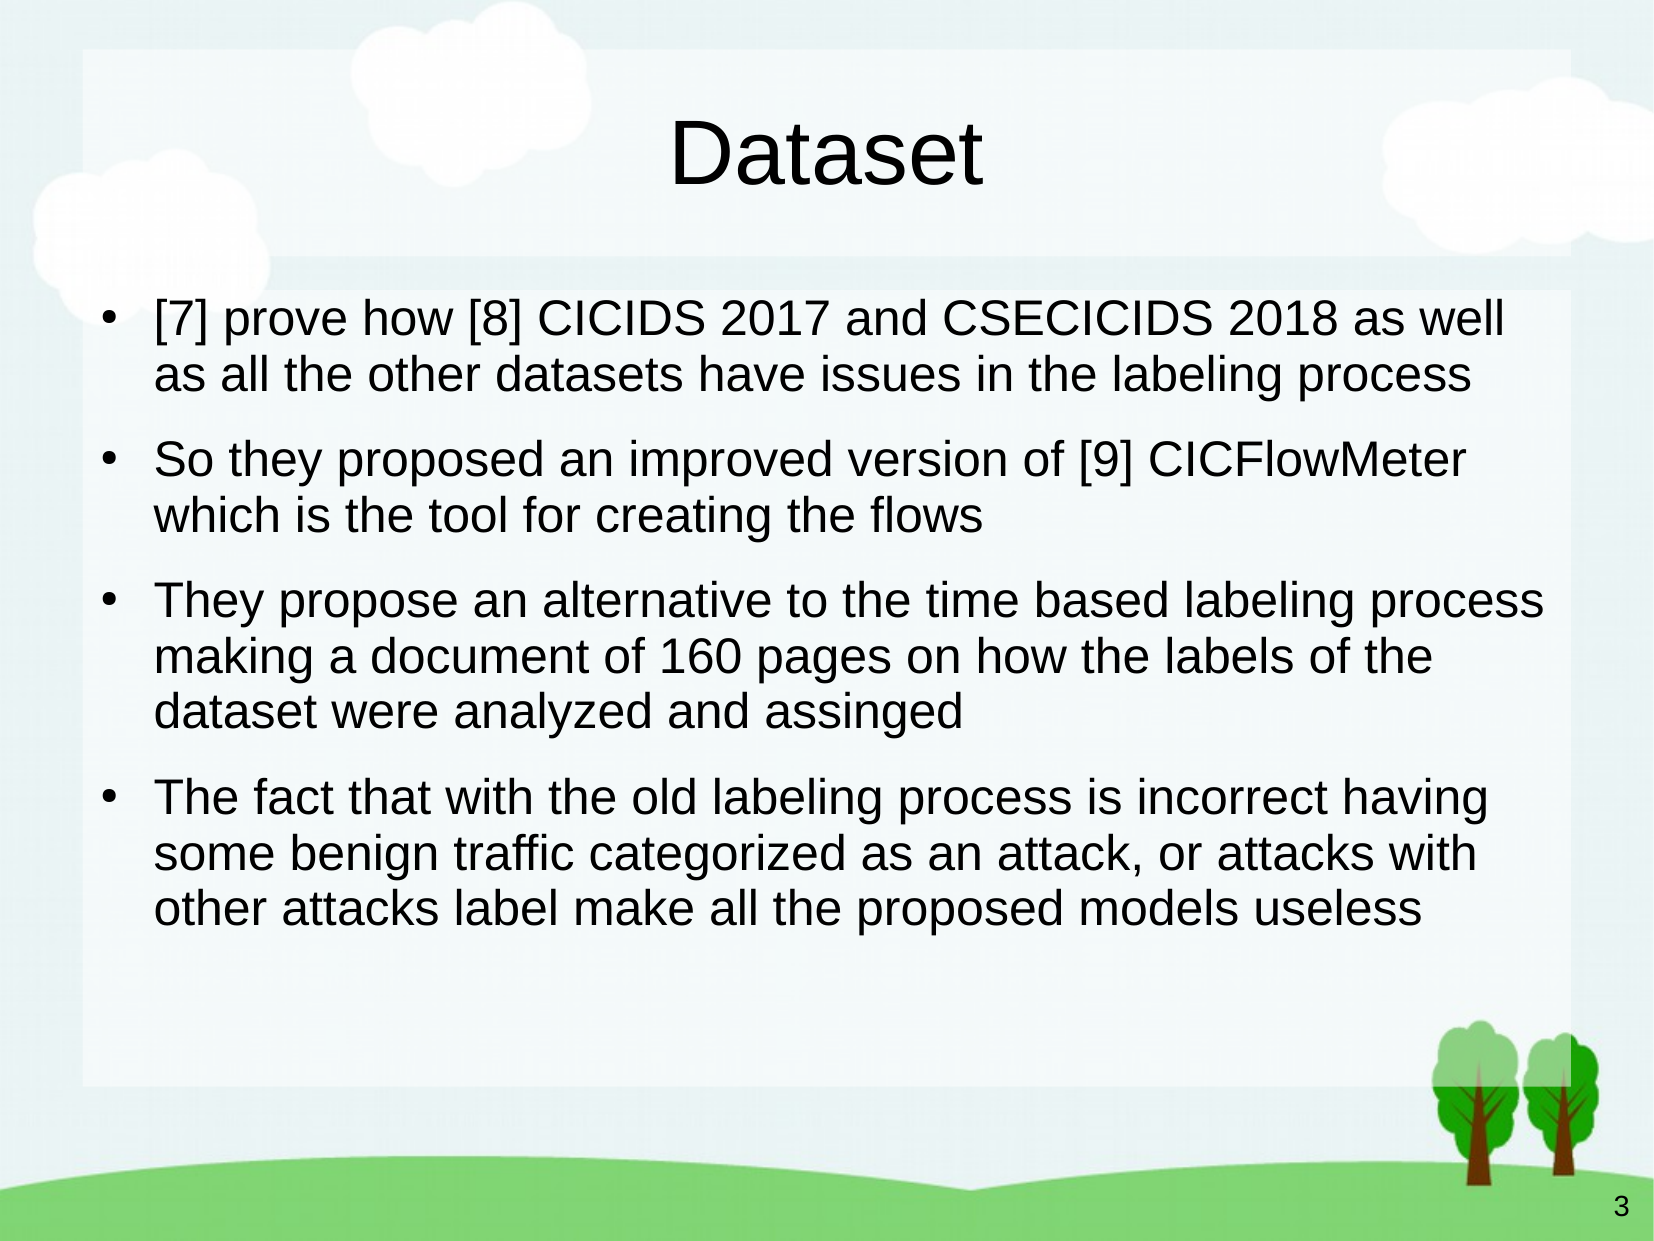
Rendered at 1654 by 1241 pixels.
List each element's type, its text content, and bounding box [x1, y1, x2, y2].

list [7] prove how [8] CICIDS 2017 and CSECICIDS 2018 as well as all the other datasets have issues in the labeling process So they proposed an improved version of [9] CICFlowMeter which is the tool for creating the flows They propose an alternative to the time based labeling process making a document of 160 pages on how the labels of the dataset were analyzed and assinged The fact that with the old labeling process is incorrect having some benign traffic categorized as an attack, or attacks with other attacks label make all the proposed models useless [82, 290, 1571, 1087]
picture [0, 0, 1654, 1241]
title Dataset [82, 49, 1571, 257]
